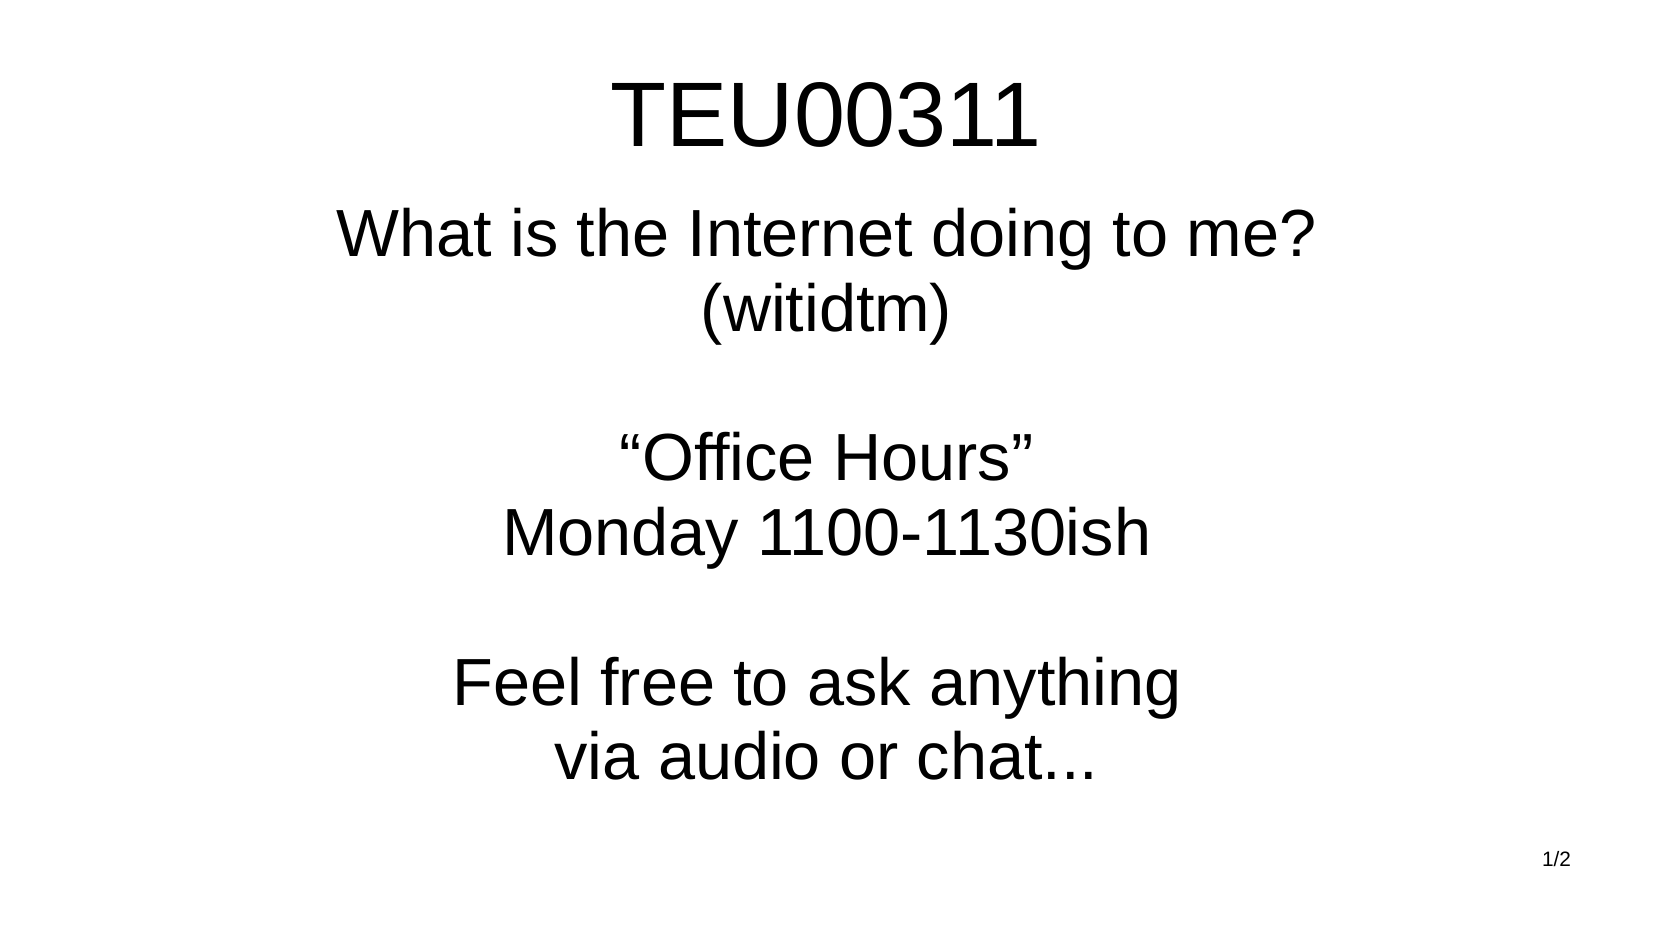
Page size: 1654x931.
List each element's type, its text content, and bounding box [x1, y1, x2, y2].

title TEU00311 [82, 37, 1571, 193]
subtitle What is the Internet doing to me? (witidtm) “Office Hours” Monday 1100-1130ish Feel free to ask anything via audio or chat... [82, 196, 1571, 897]
